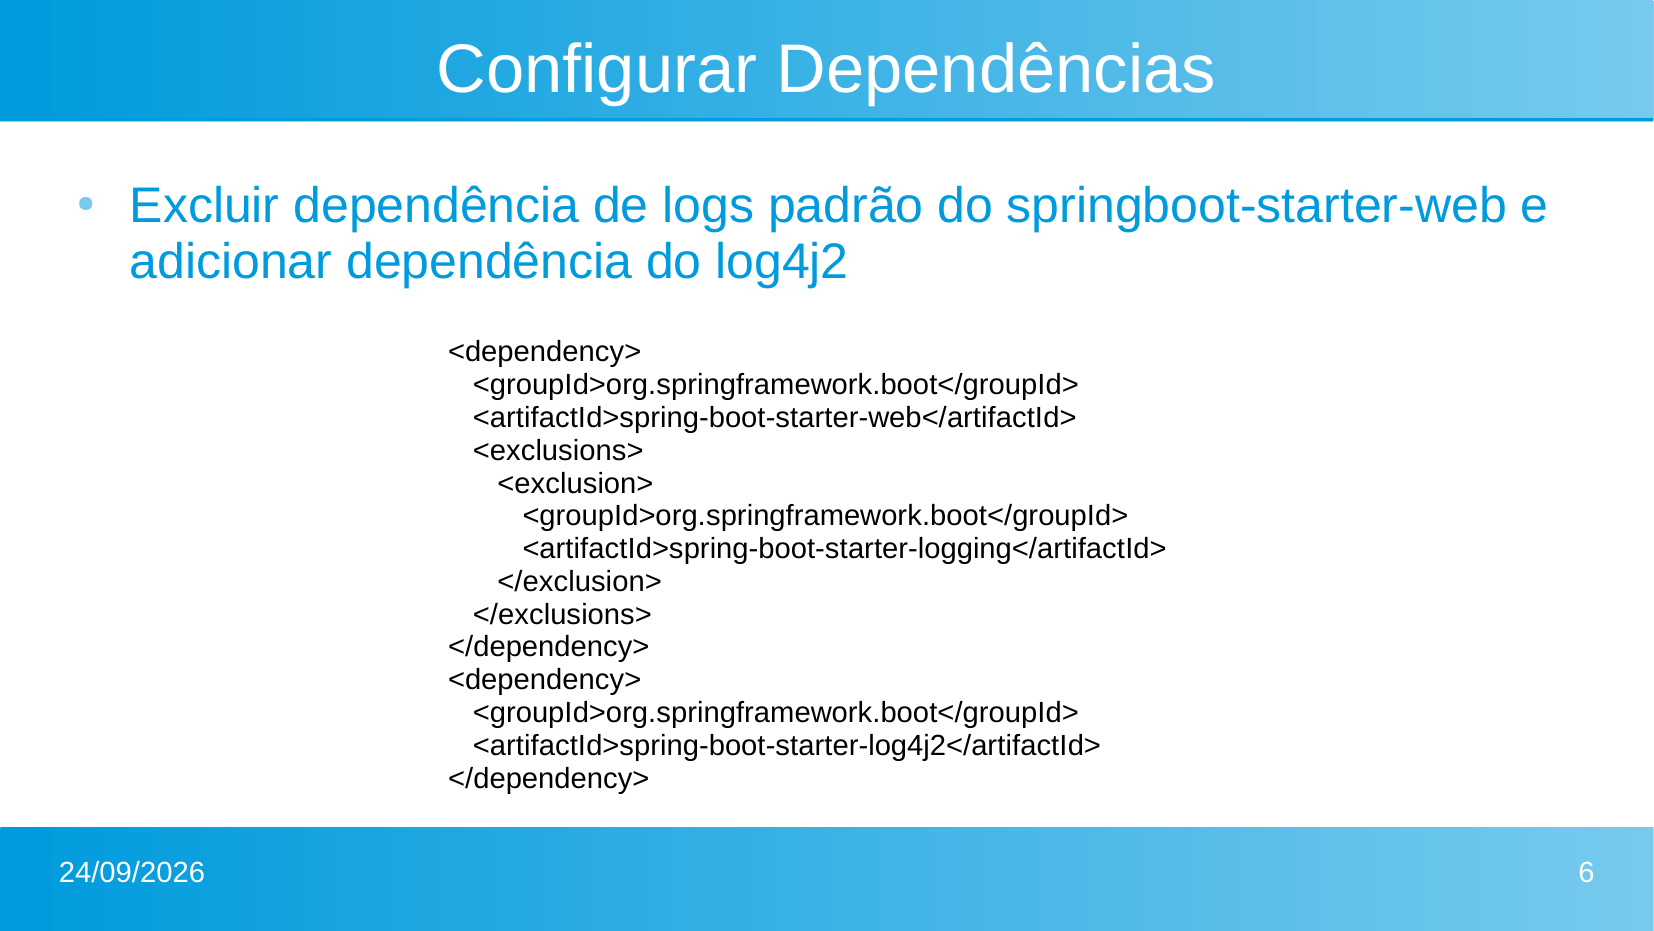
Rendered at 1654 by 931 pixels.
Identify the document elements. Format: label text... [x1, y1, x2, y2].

text_box <dependency> <groupId>org.springframework.boot</groupId> <artifactId>spring-boot-starter-web</artifactId> <exclusions> <exclusion> <groupId>org.springframework.boot</groupId> <artifactId>spring-boot-starter-logging</artifactId> </exclusion> </exclusions> </dependency> <dependency> <groupId>org.springframework.boot</groupId> <artifactId>spring-boot-starter-log4j2</artifactId> </dependency> [383, 295, 1388, 802]
list Excluir dependência de logs padrão do springboot-starter-web e adicionar dependência do log4j2 [59, 177, 1595, 296]
title Configurar Dependências [59, 29, 1595, 108]
